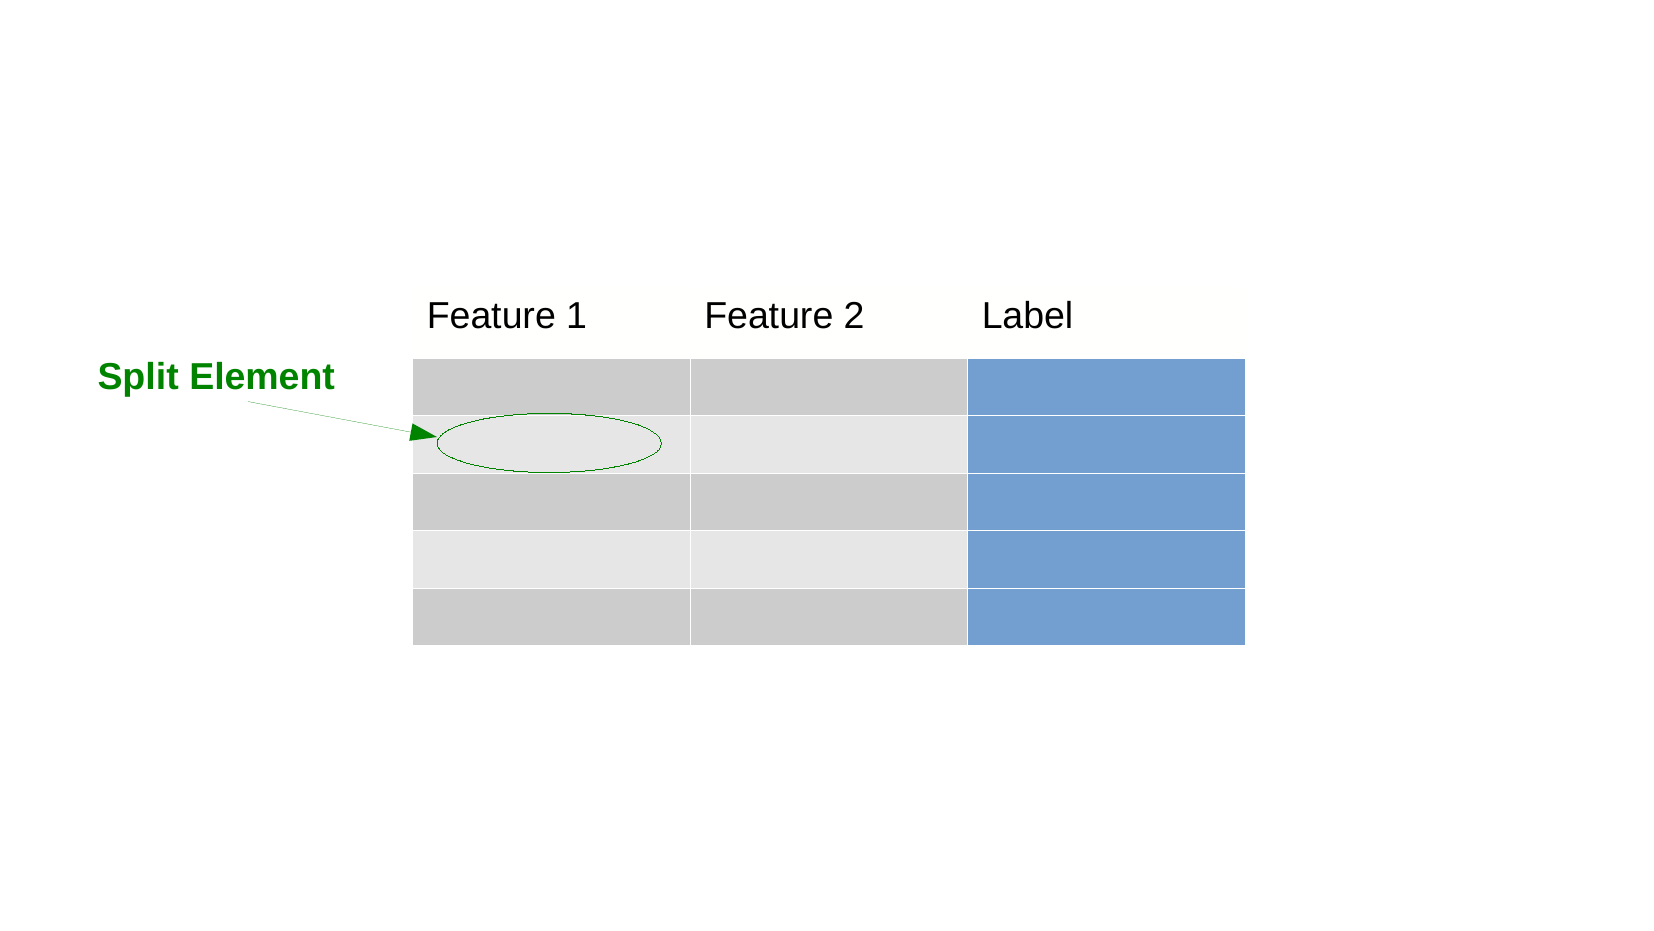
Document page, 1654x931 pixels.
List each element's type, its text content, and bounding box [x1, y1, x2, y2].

text_box Split Element [82, 348, 351, 406]
table_cell [413, 416, 690, 473]
table_cell [691, 359, 967, 415]
table_cell [413, 359, 690, 415]
table_cell [413, 589, 690, 645]
table_cell [691, 531, 967, 588]
table_cell [413, 531, 690, 588]
table_header Feature 2 [691, 287, 967, 358]
table_cell [691, 474, 967, 530]
table_cell [413, 474, 690, 530]
table_cell [968, 474, 1245, 530]
table_cell [968, 589, 1245, 645]
table_header Label [968, 287, 1245, 358]
table_cell [691, 589, 967, 645]
table_header Feature 1 [413, 287, 690, 358]
table_cell [968, 531, 1245, 588]
table_cell [691, 416, 967, 473]
table_cell [968, 359, 1245, 415]
table_cell [968, 416, 1245, 473]
